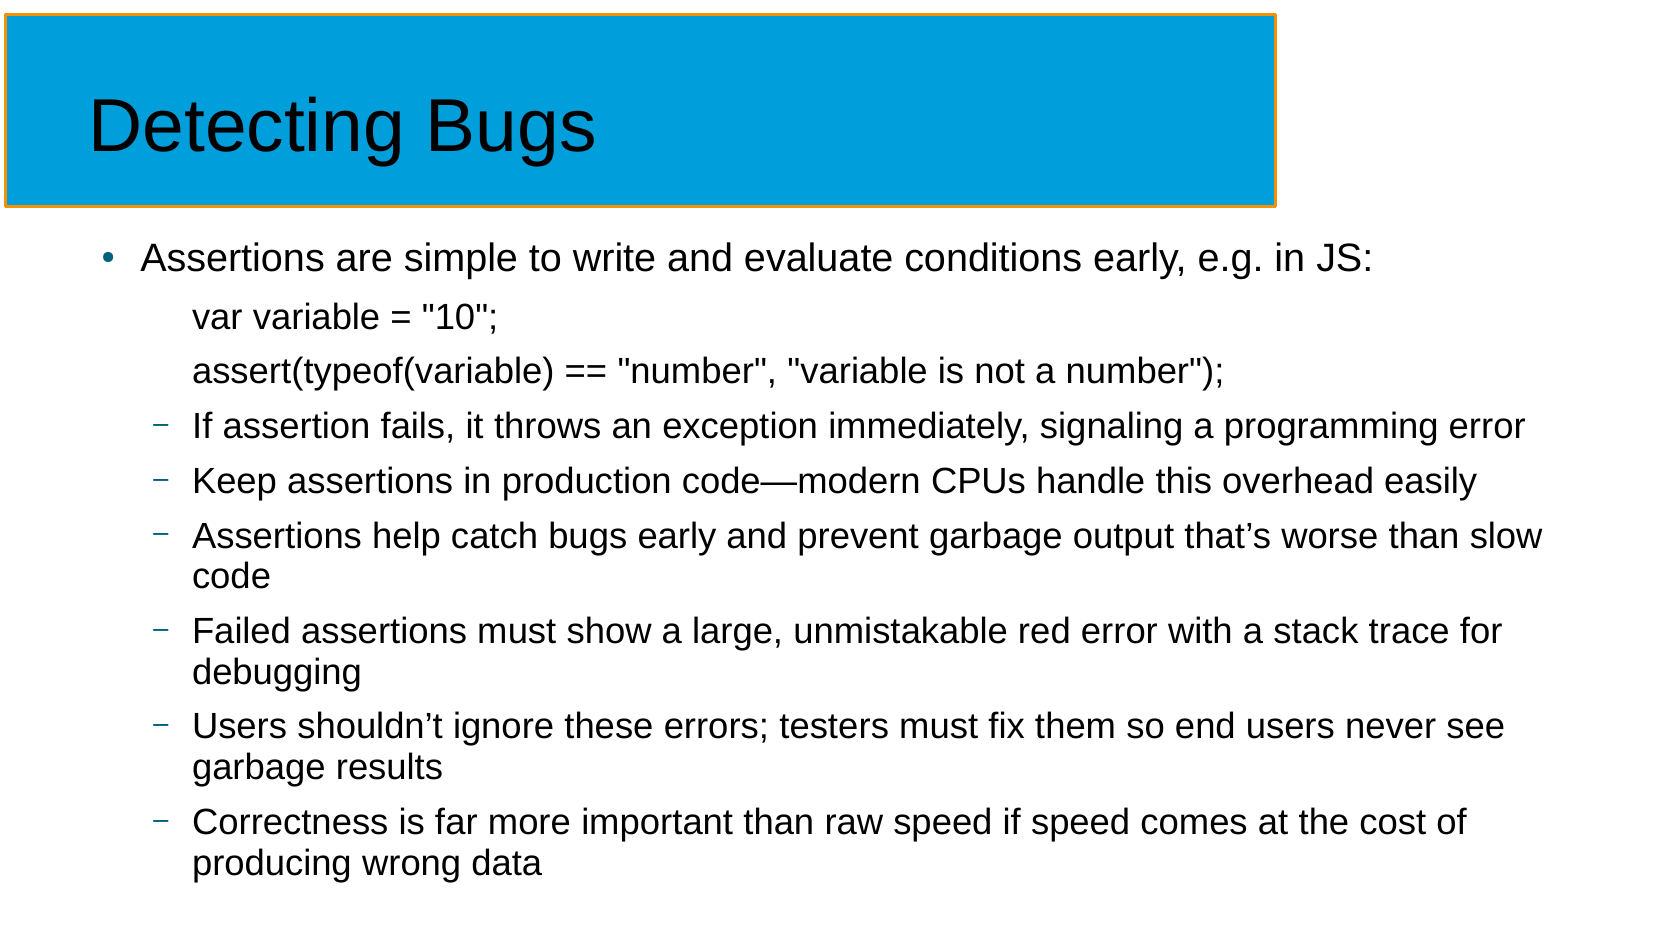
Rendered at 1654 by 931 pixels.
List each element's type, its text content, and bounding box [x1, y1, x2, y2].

list Assertions are simple to write and evaluate conditions early, e.g. in JS: var variable = "10"; assert(typeof(variable) == "number", "variable is not a number"); If assertion fails, it throws an exception immediately, signaling a programming error Keep assertions in production code—modern CPUs handle this overhead easily Assertions help catch bugs early and prevent garbage output that’s worse than slow code Failed assertions must show a large, unmistakable red error with a stack trace for debugging Users shouldn’t ignore these errors; testers must fix them so end users never see garbage results Correctness is far more important than raw speed if speed comes at the cost of producing wrong data [88, 236, 1565, 901]
title Detecting Bugs [88, 44, 1565, 207]
